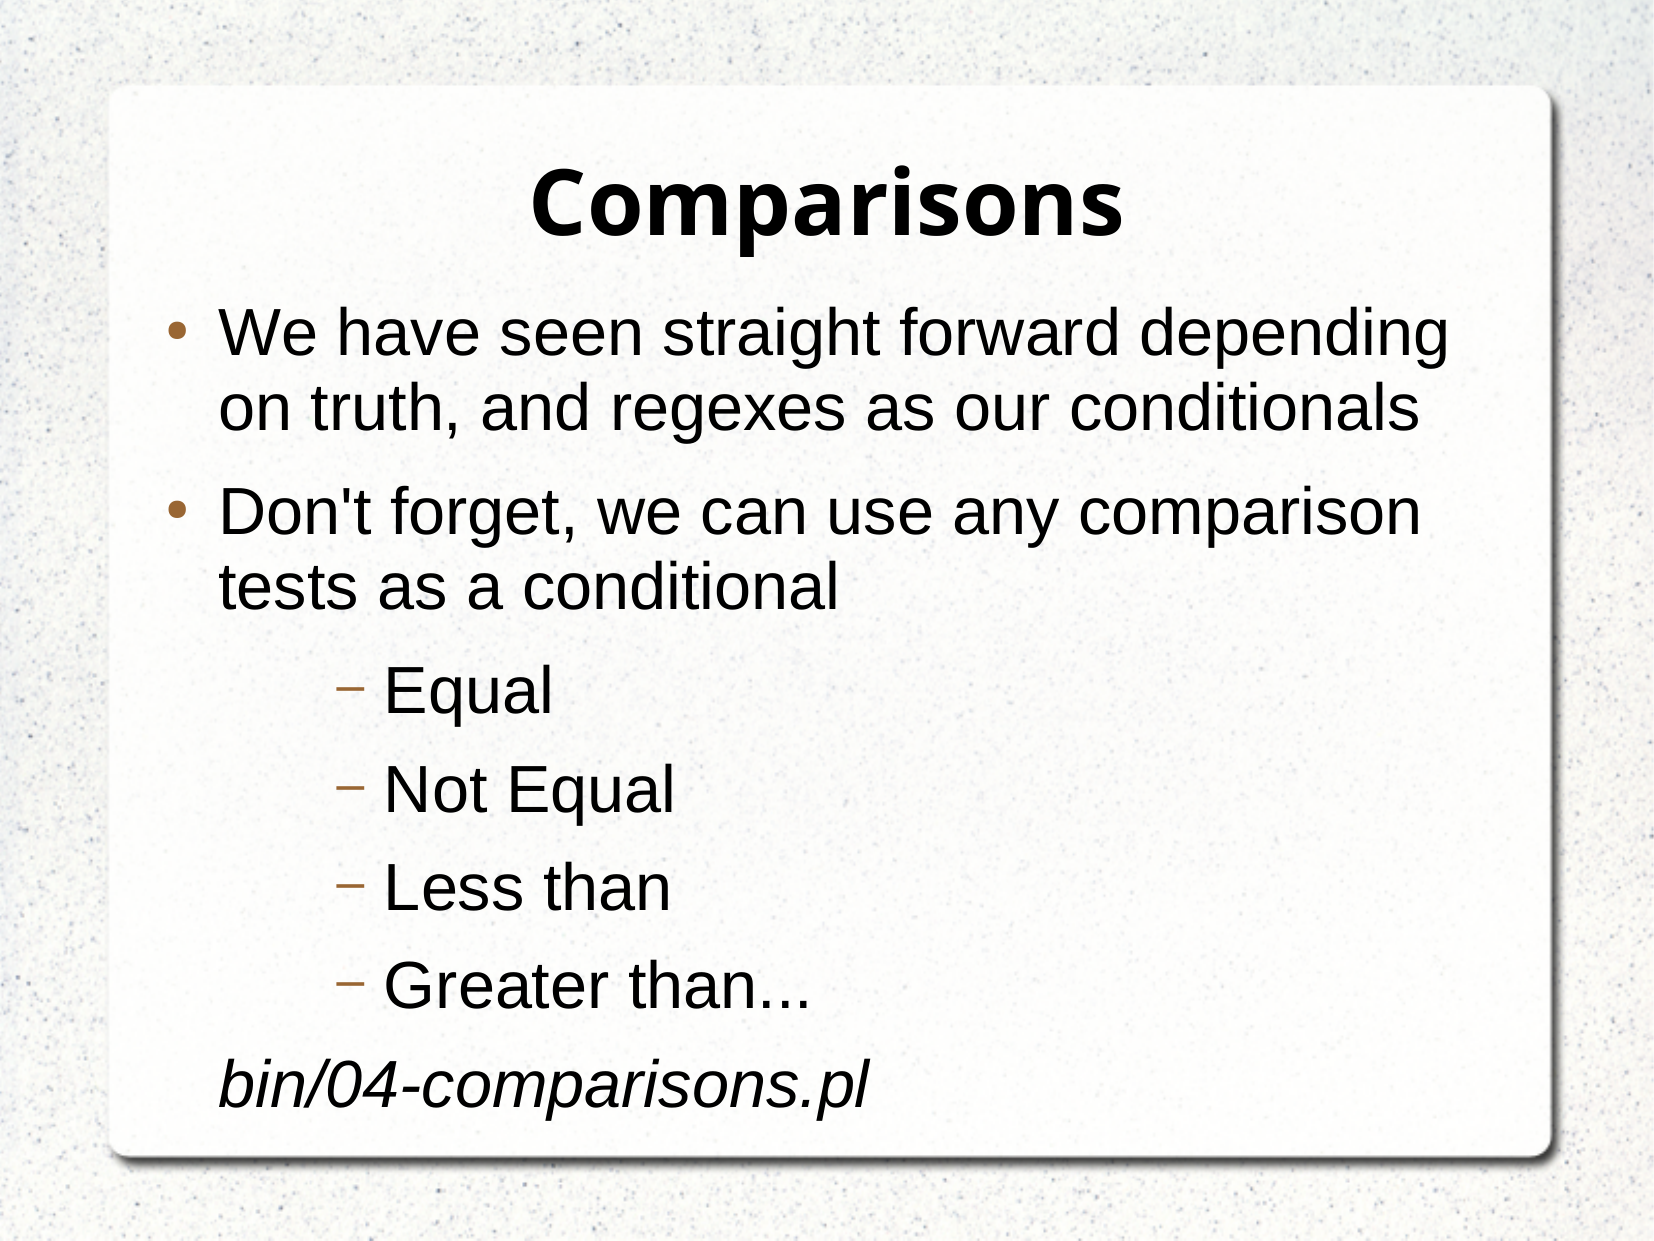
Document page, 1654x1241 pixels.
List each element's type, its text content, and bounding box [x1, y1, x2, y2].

picture [0, 0, 1654, 1241]
title Comparisons [118, 96, 1536, 304]
list We have seen straight forward depending on truth, and regexes as our conditionals Don't forget, we can use any comparison tests as a conditional Equal Not Equal Less than Greater than... bin/04-comparisons.pl [147, 295, 1506, 1120]
